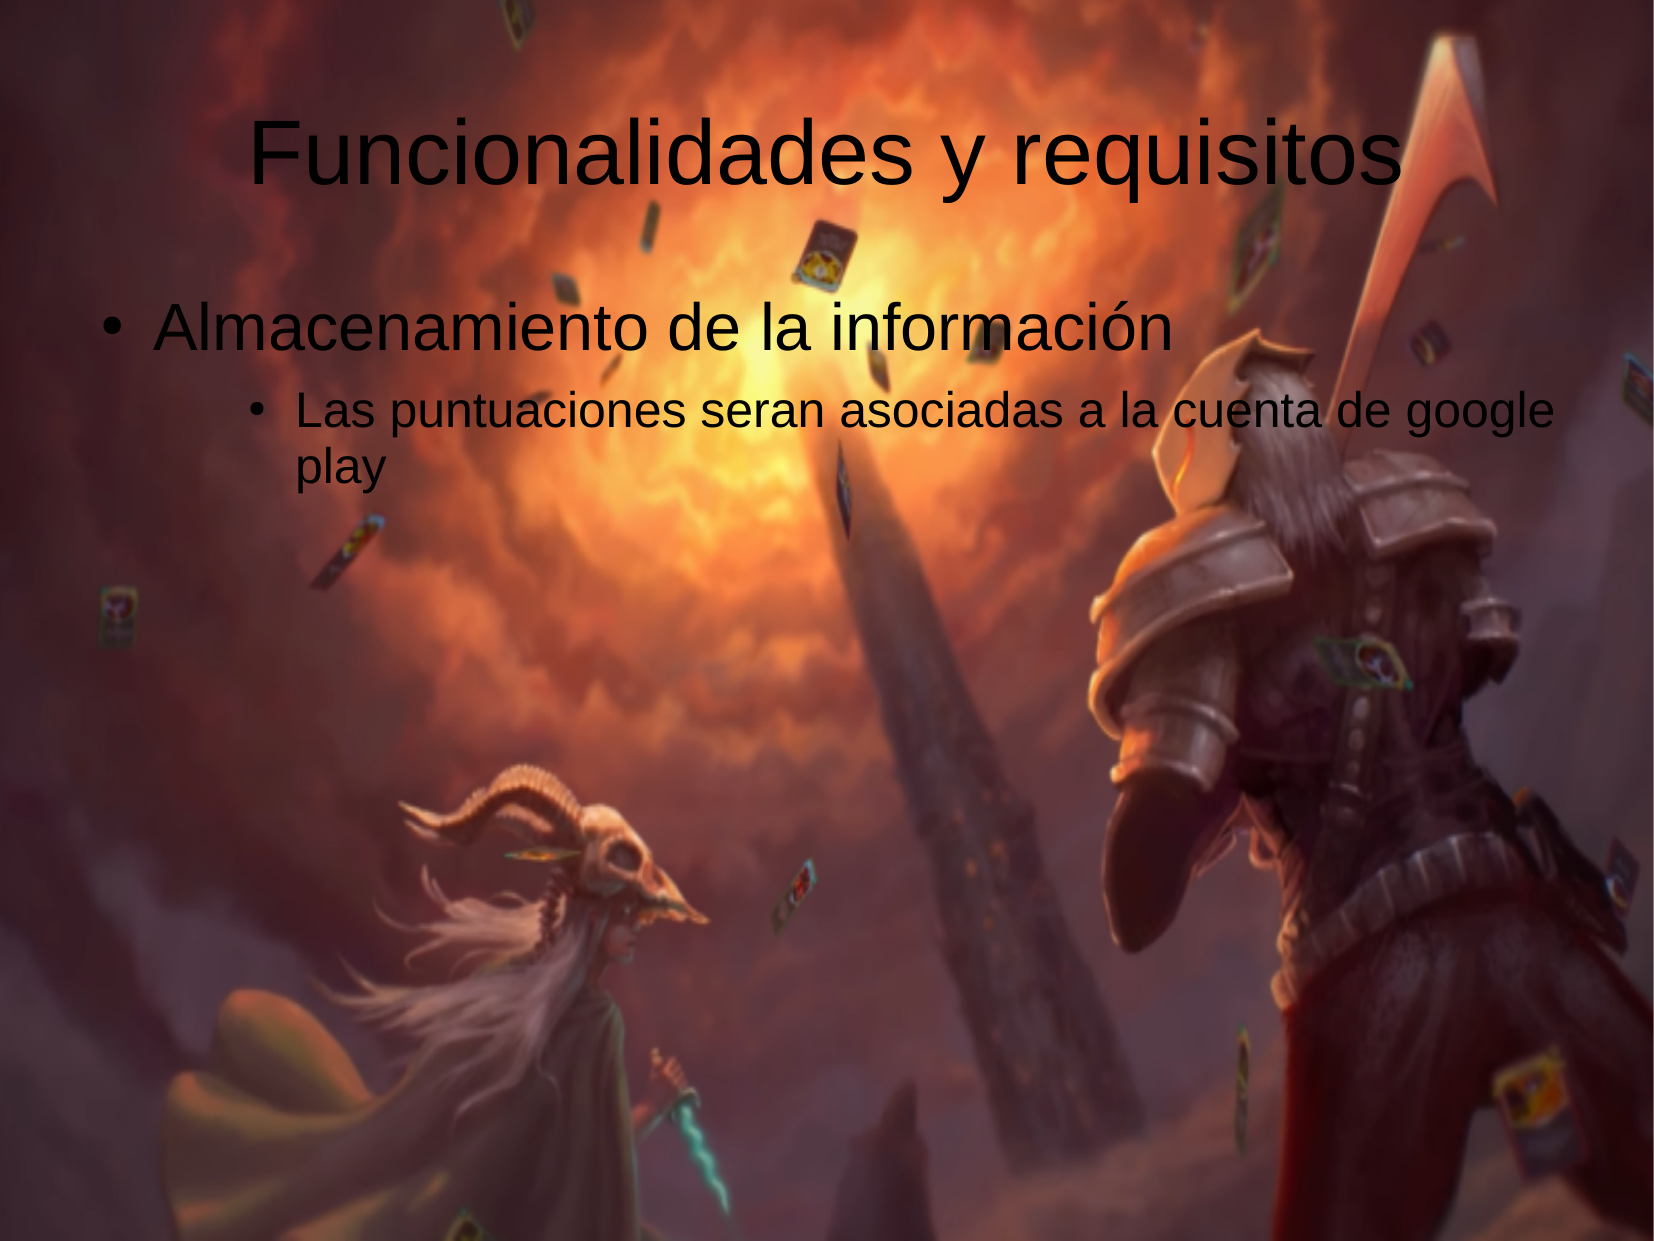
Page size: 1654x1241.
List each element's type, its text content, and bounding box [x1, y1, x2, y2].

picture [0, 0, 1654, 1241]
list Almacenamiento de la información Las puntuaciones seran asociadas a la cuenta de google play [82, 290, 1571, 1010]
title Funcionalidades y requisitos [82, 49, 1571, 257]
